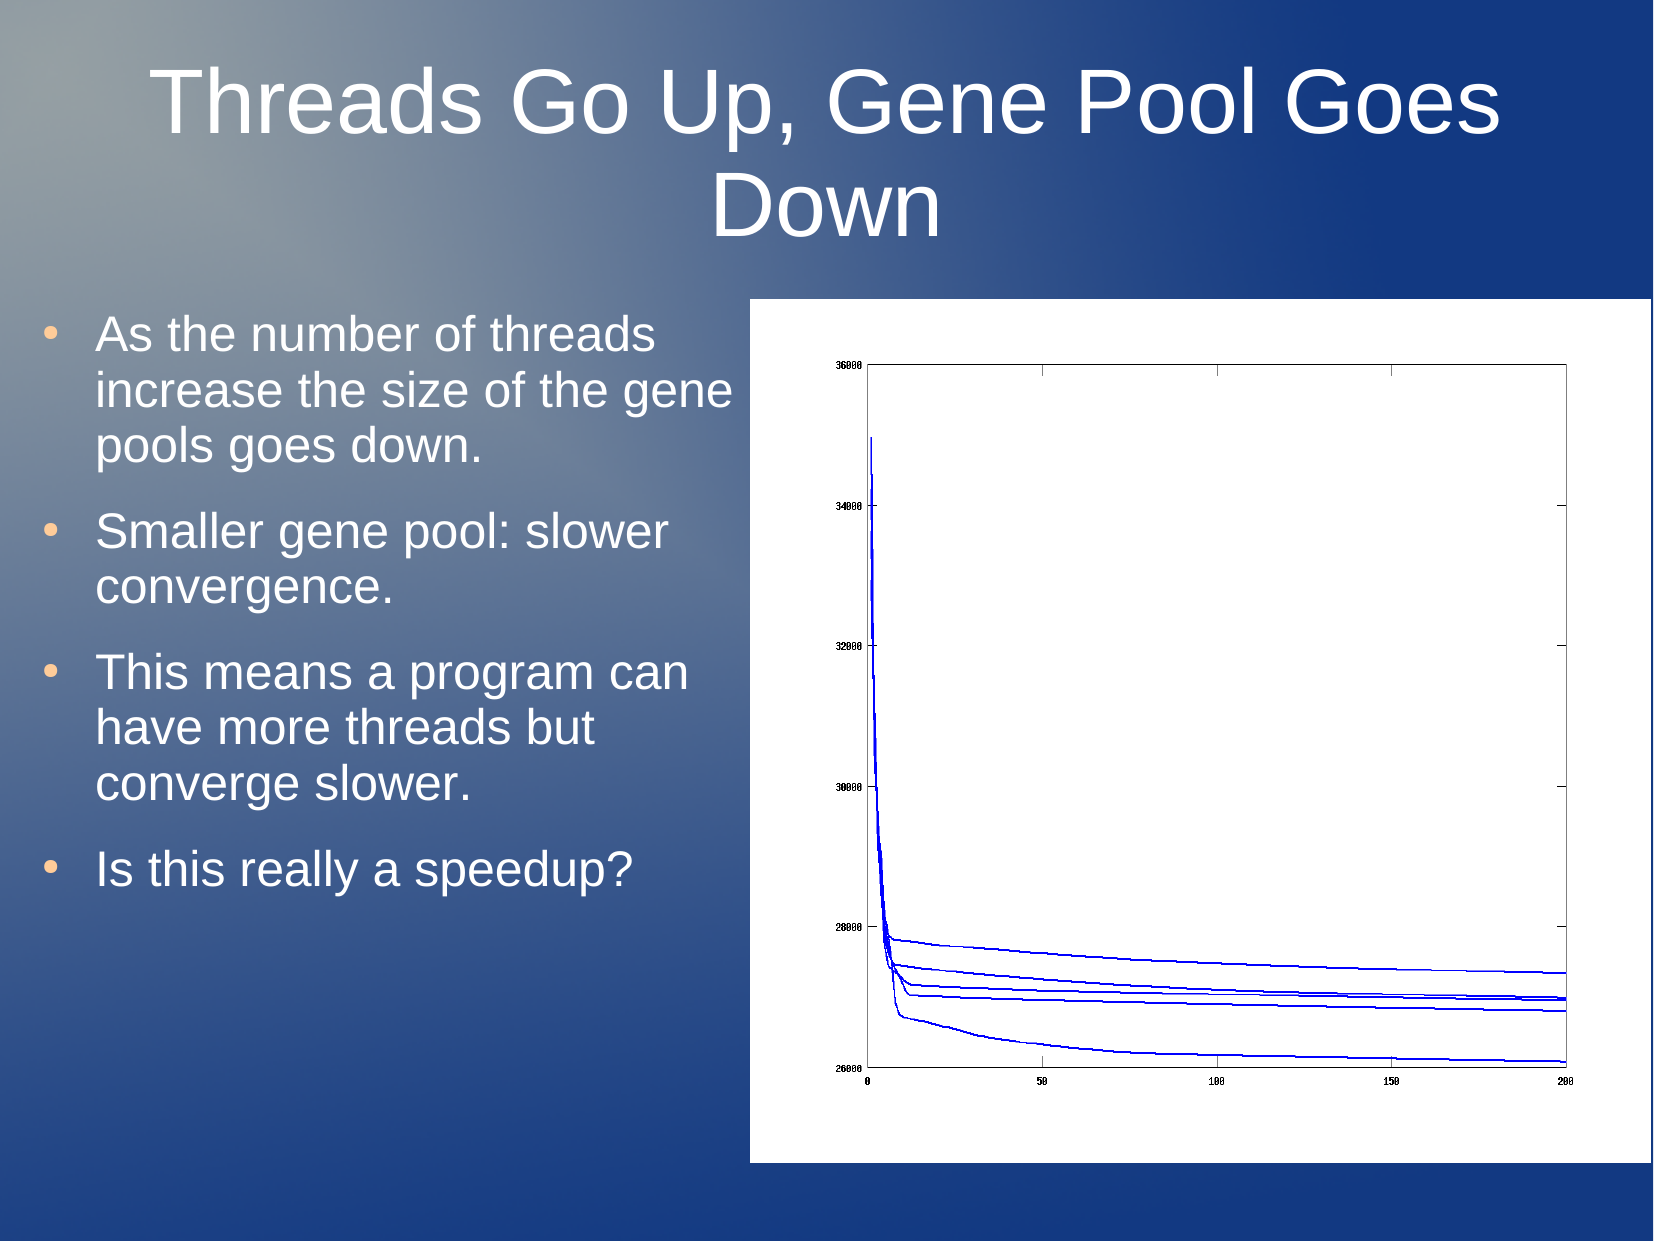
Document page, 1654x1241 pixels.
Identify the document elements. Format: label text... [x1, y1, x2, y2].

picture [0, 0, 1654, 1241]
list As the number of threads increase the size of the gene pools goes down. Smaller gene pool: slower convergence. This means a program can have more threads but converge slower. Is this really a speedup? [24, 306, 751, 1126]
title Threads Go Up, Gene Pool Goes Down [82, 49, 1571, 257]
